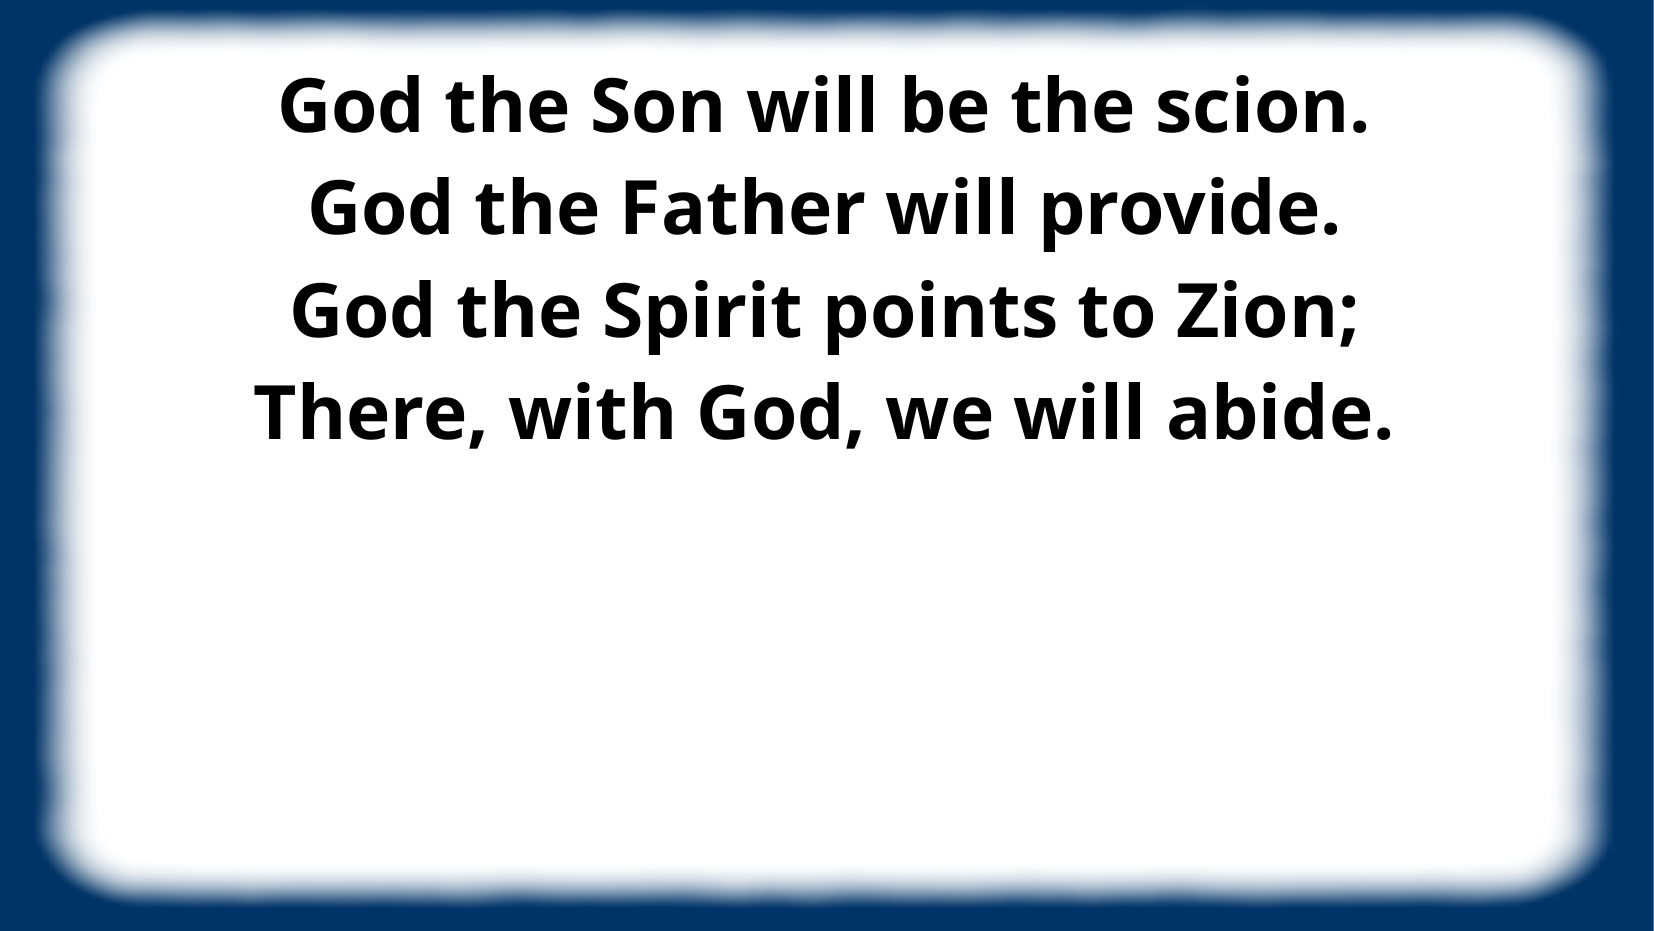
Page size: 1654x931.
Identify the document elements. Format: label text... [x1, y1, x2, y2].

text_box God the Son will be the scion. God the Father will provide. God the Spirit points to Zion; There, with God, we will abide. [120, 45, 1531, 460]
picture [0, 0, 1654, 931]
